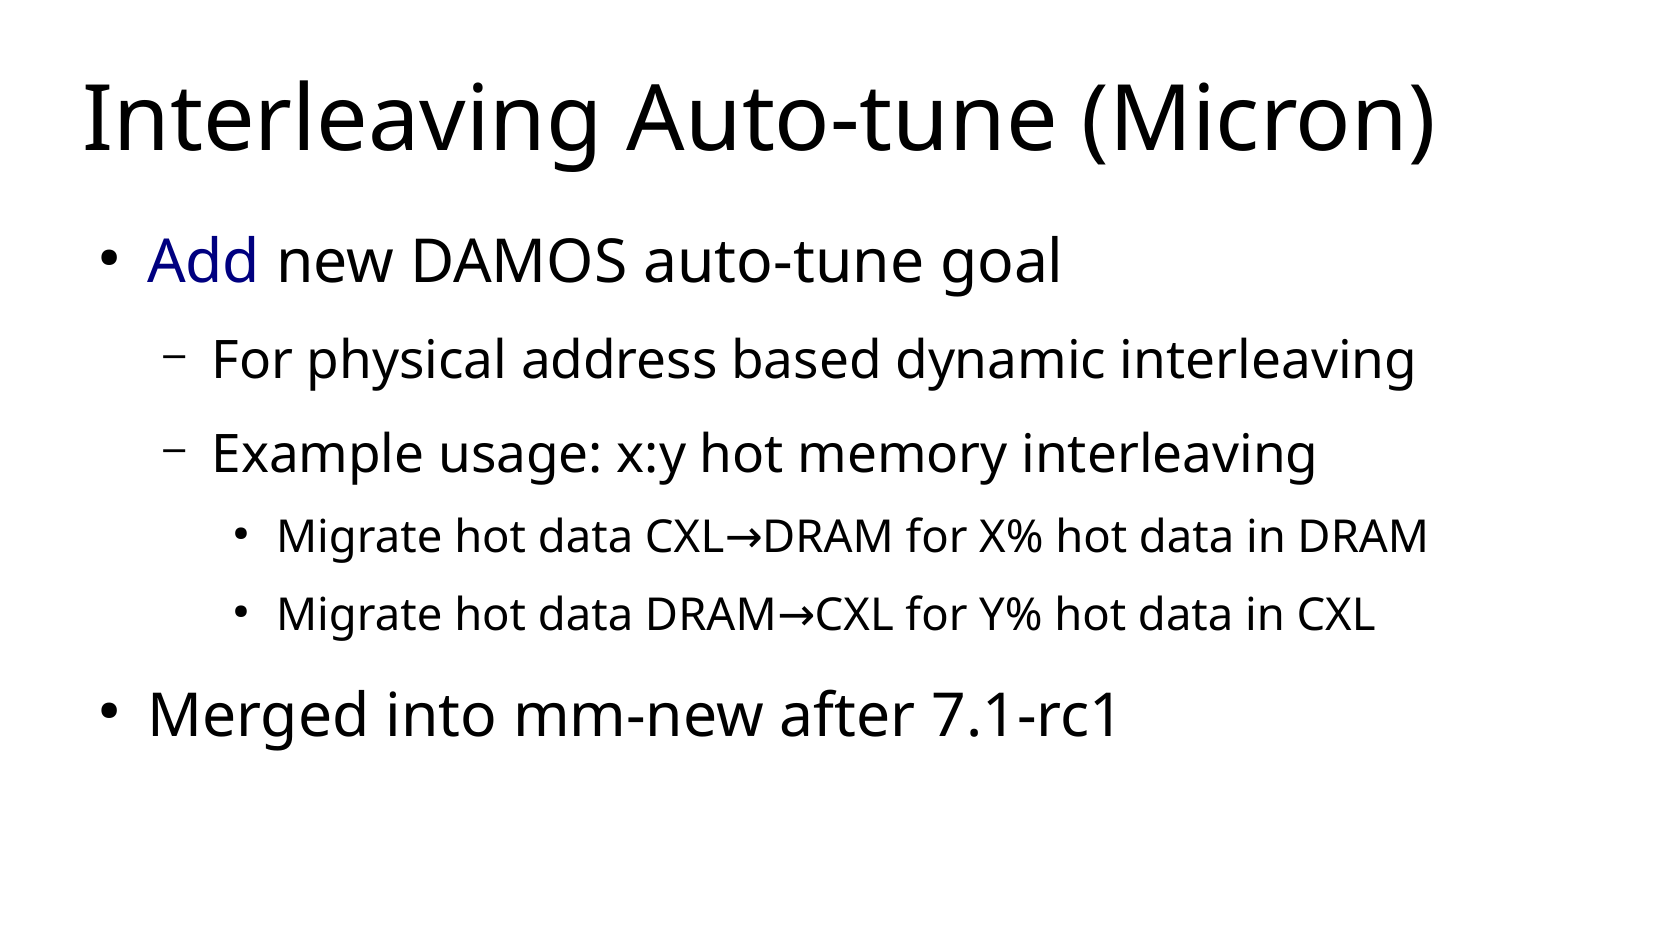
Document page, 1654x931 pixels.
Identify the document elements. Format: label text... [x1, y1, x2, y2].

list Add new DAMOS auto-tune goal For physical address based dynamic interleaving Example usage: x:y hot memory interleaving Migrate hot data CXL→DRAM for X% hot data in DRAM Migrate hot data DRAM→CXL for Y% hot data in CXL Merged into mm-new after 7.1-rc1 [82, 217, 1571, 758]
title Interleaving Auto-tune (Micron) [82, 37, 1571, 193]
